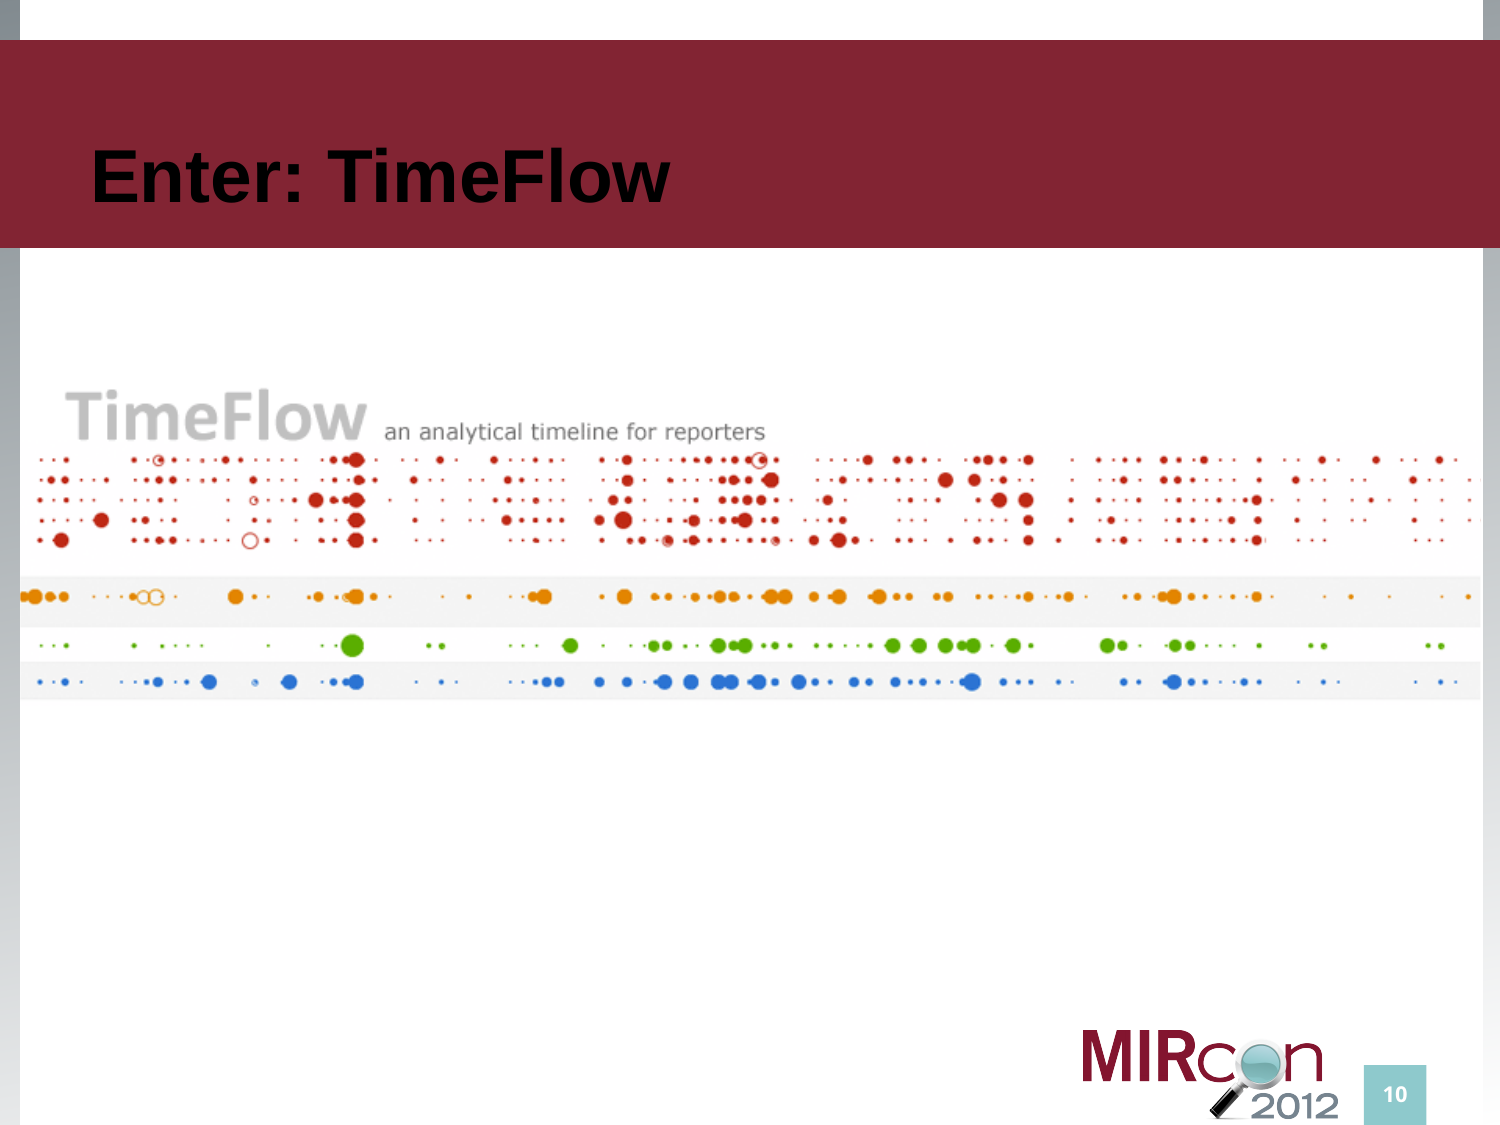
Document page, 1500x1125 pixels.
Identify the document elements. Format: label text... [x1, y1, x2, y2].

title Enter: TimeFlow [75, 45, 1426, 233]
picture [20, 382, 1481, 734]
